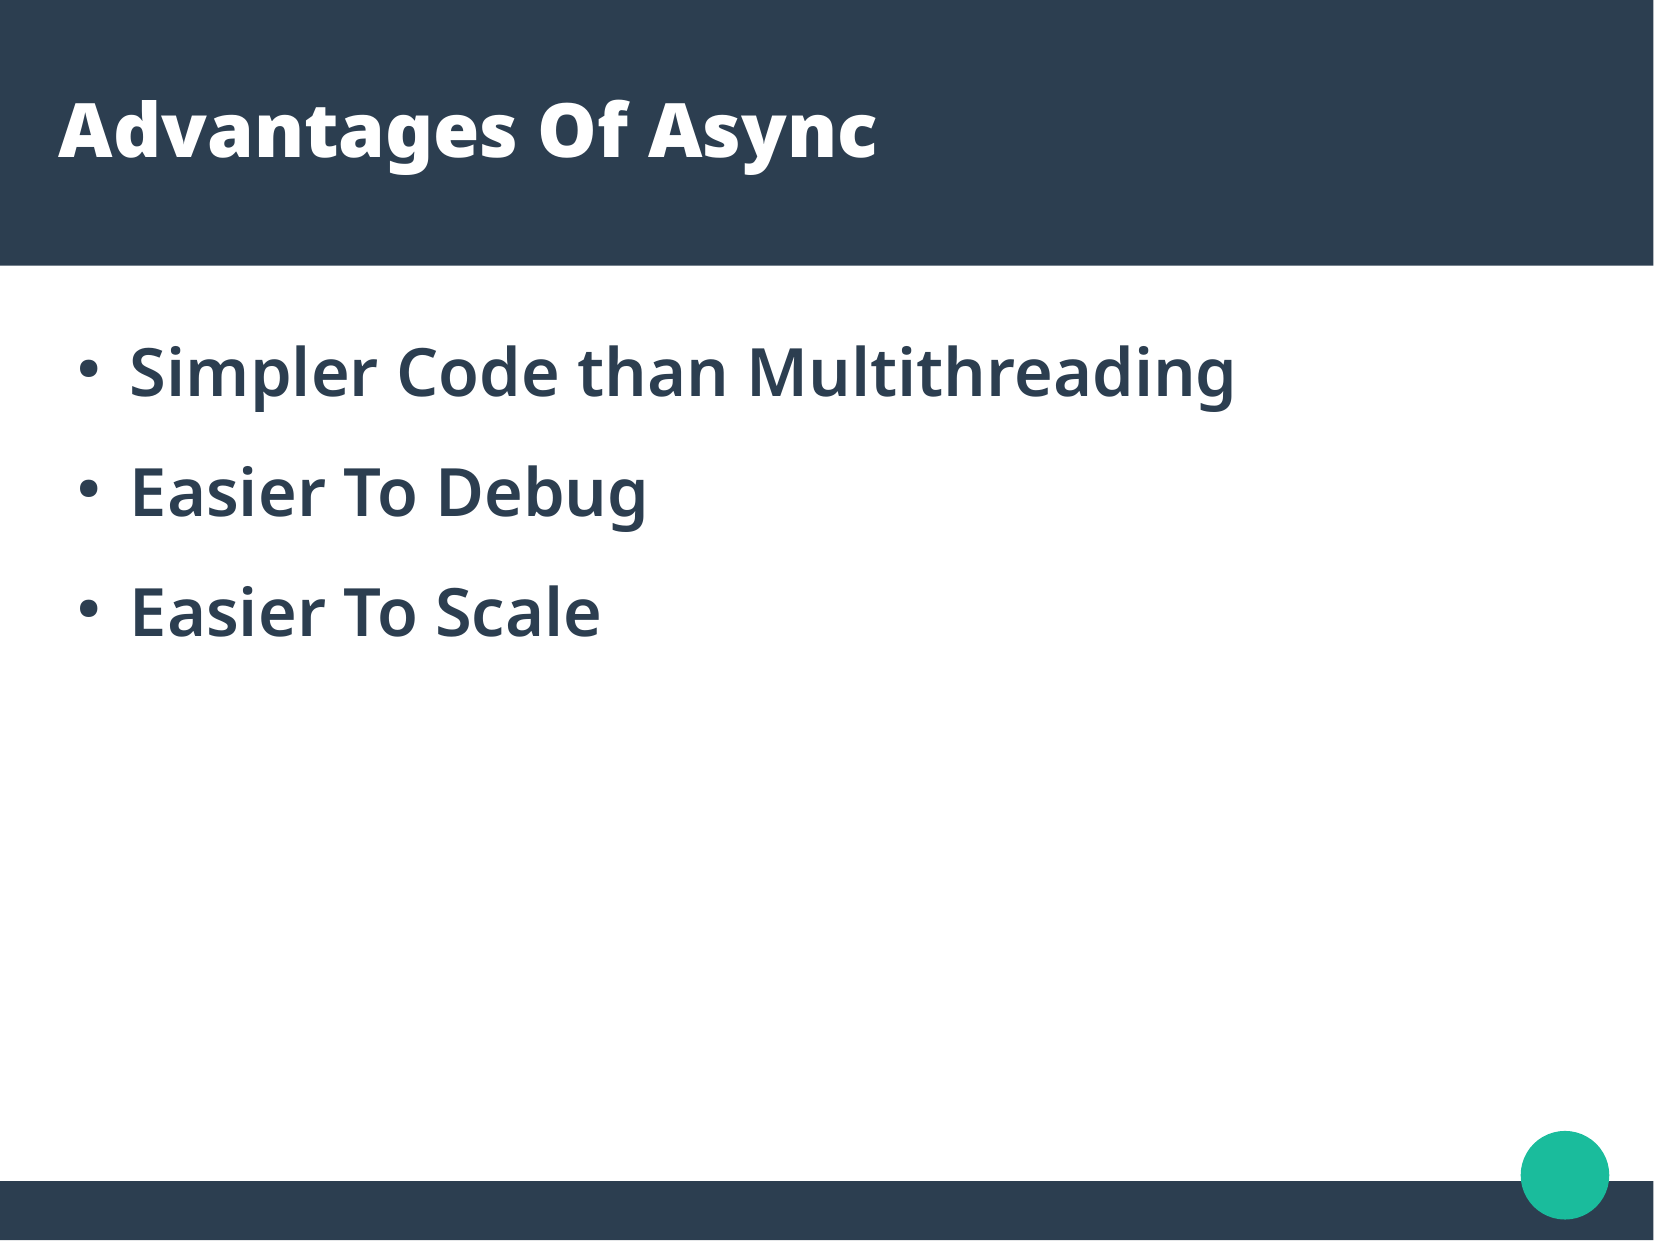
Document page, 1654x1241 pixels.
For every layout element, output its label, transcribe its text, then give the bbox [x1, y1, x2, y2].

title Advantages Of Async [59, 49, 1595, 207]
list Simpler Code than Multithreading Easier To Debug Easier To Scale [59, 324, 1595, 1152]
